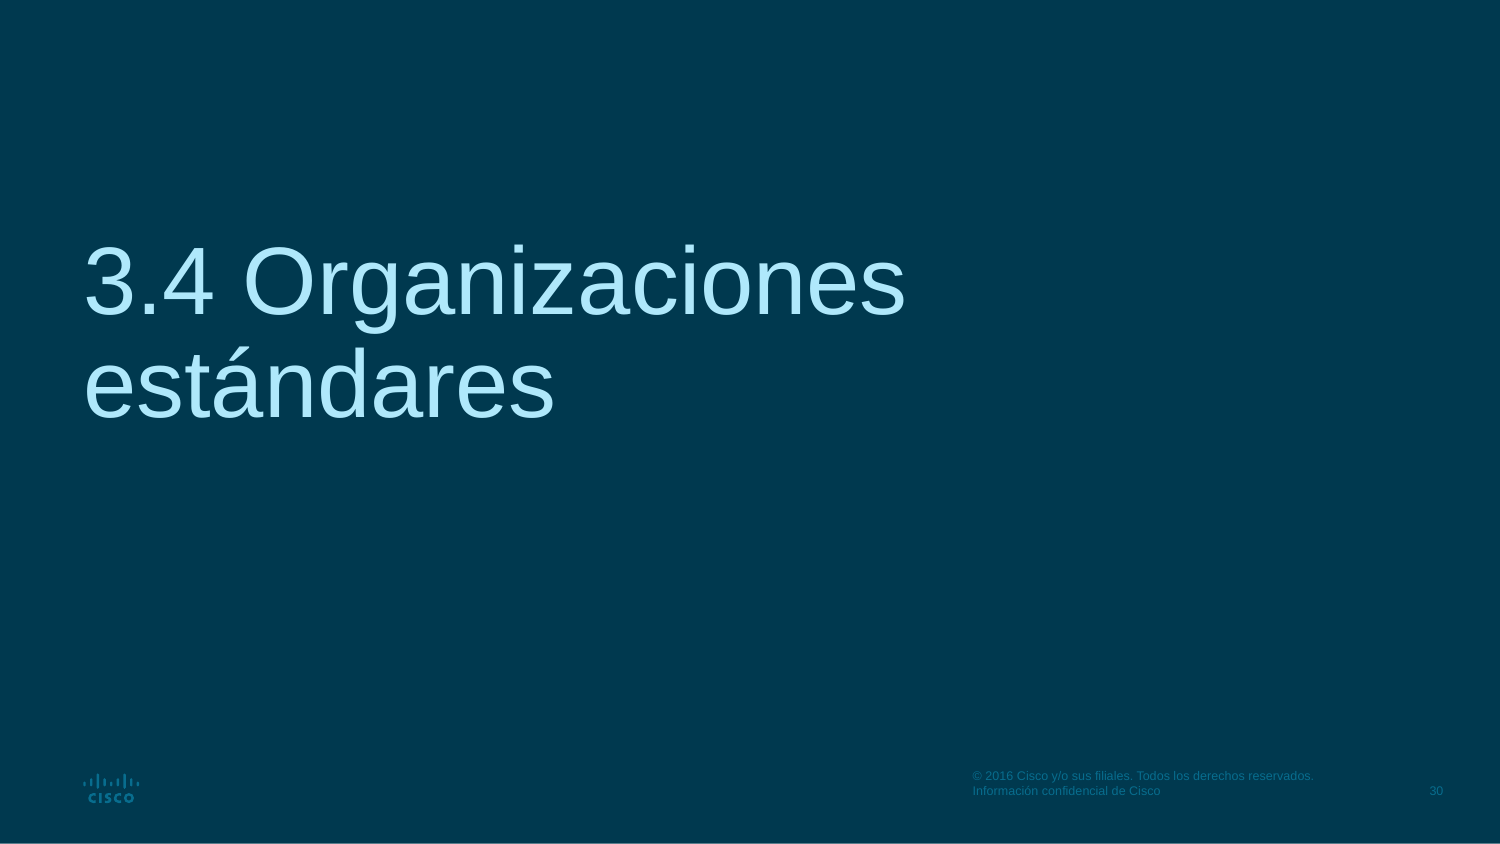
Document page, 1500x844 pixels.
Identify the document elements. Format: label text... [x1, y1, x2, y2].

title 3.4 Organizaciones estándares [68, 150, 1419, 446]
